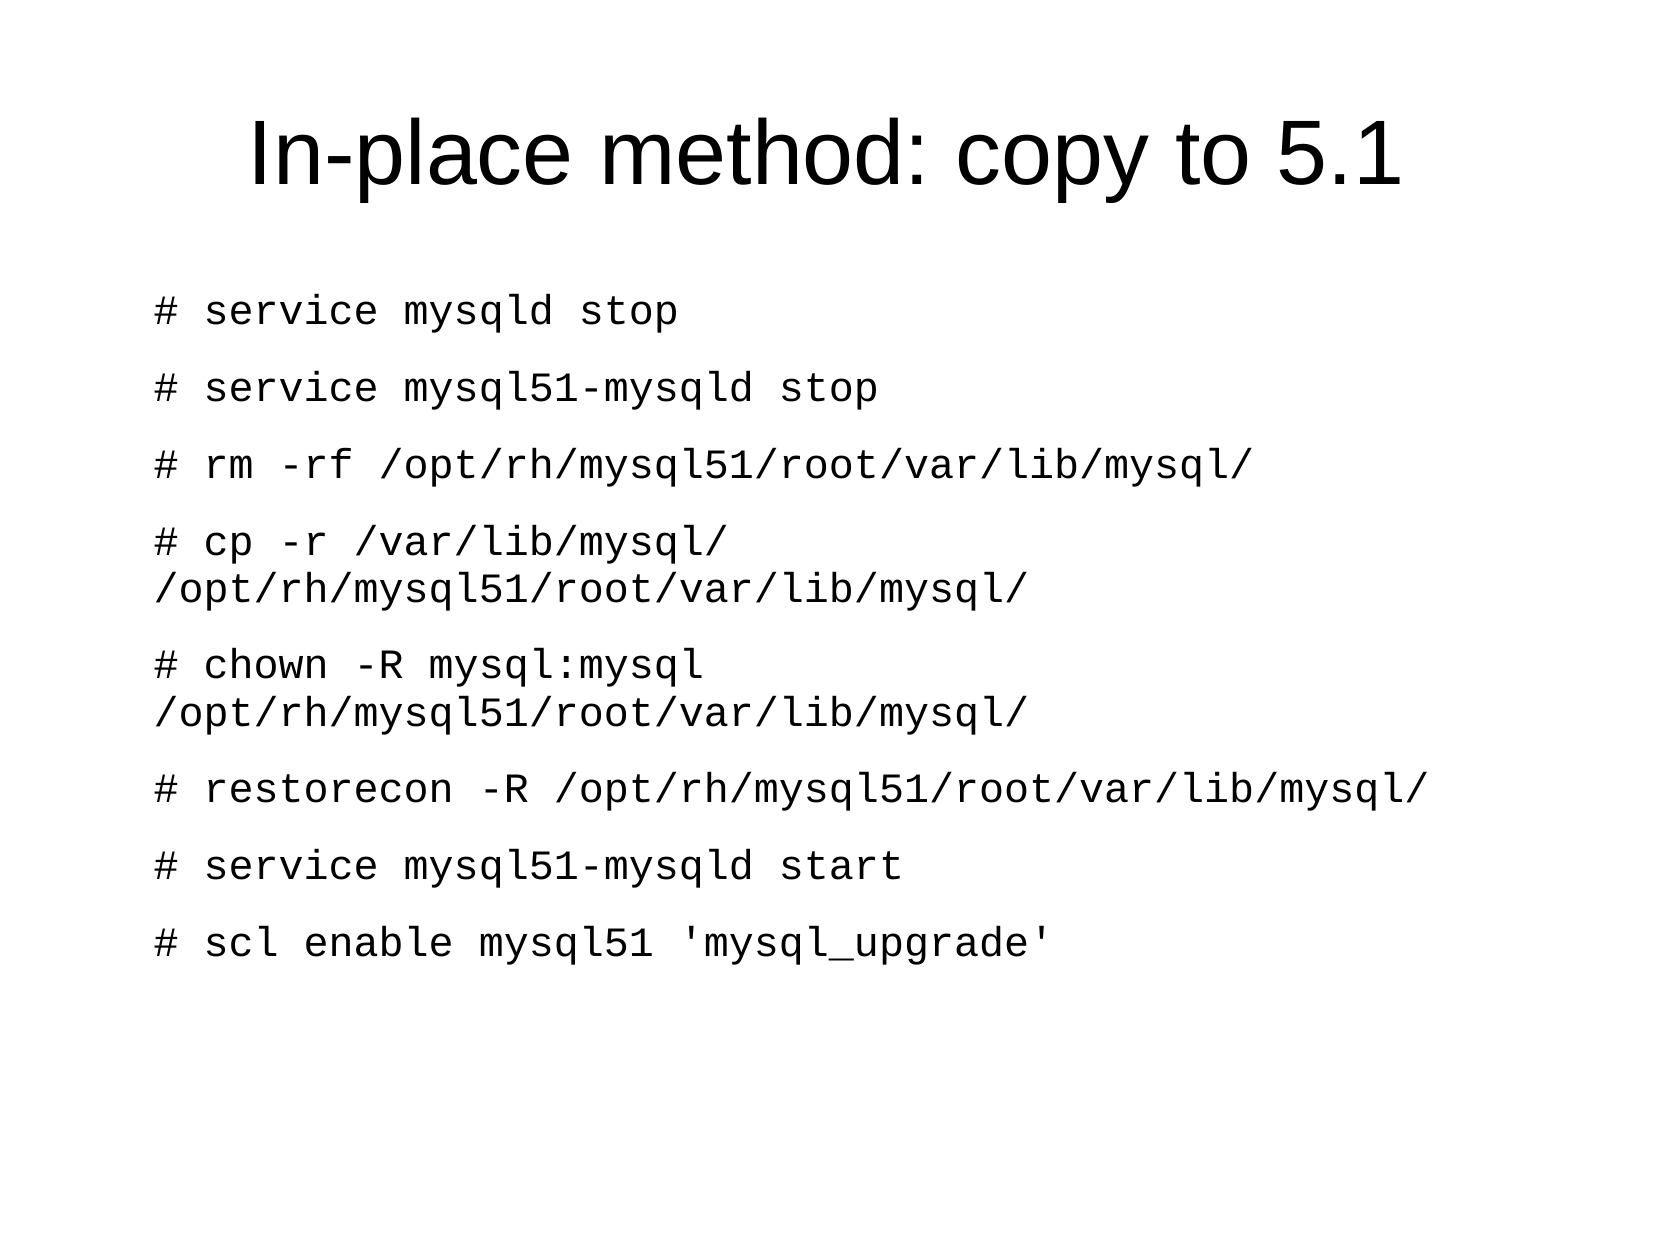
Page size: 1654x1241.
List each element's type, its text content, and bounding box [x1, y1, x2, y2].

list # service mysqld stop # service mysql51-mysqld stop # rm -rf /opt/rh/mysql51/root/var/lib/mysql/ # cp -r /var/lib/mysql/ /opt/rh/mysql51/root/var/lib/mysql/ # chown -R mysql:mysql /opt/rh/mysql51/root/var/lib/mysql/ # restorecon -R /opt/rh/mysql51/root/var/lib/mysql/ # service mysql51-mysqld start # scl enable mysql51 'mysql_upgrade' [82, 290, 1571, 1109]
title In-place method: copy to 5.1 [82, 49, 1571, 257]
